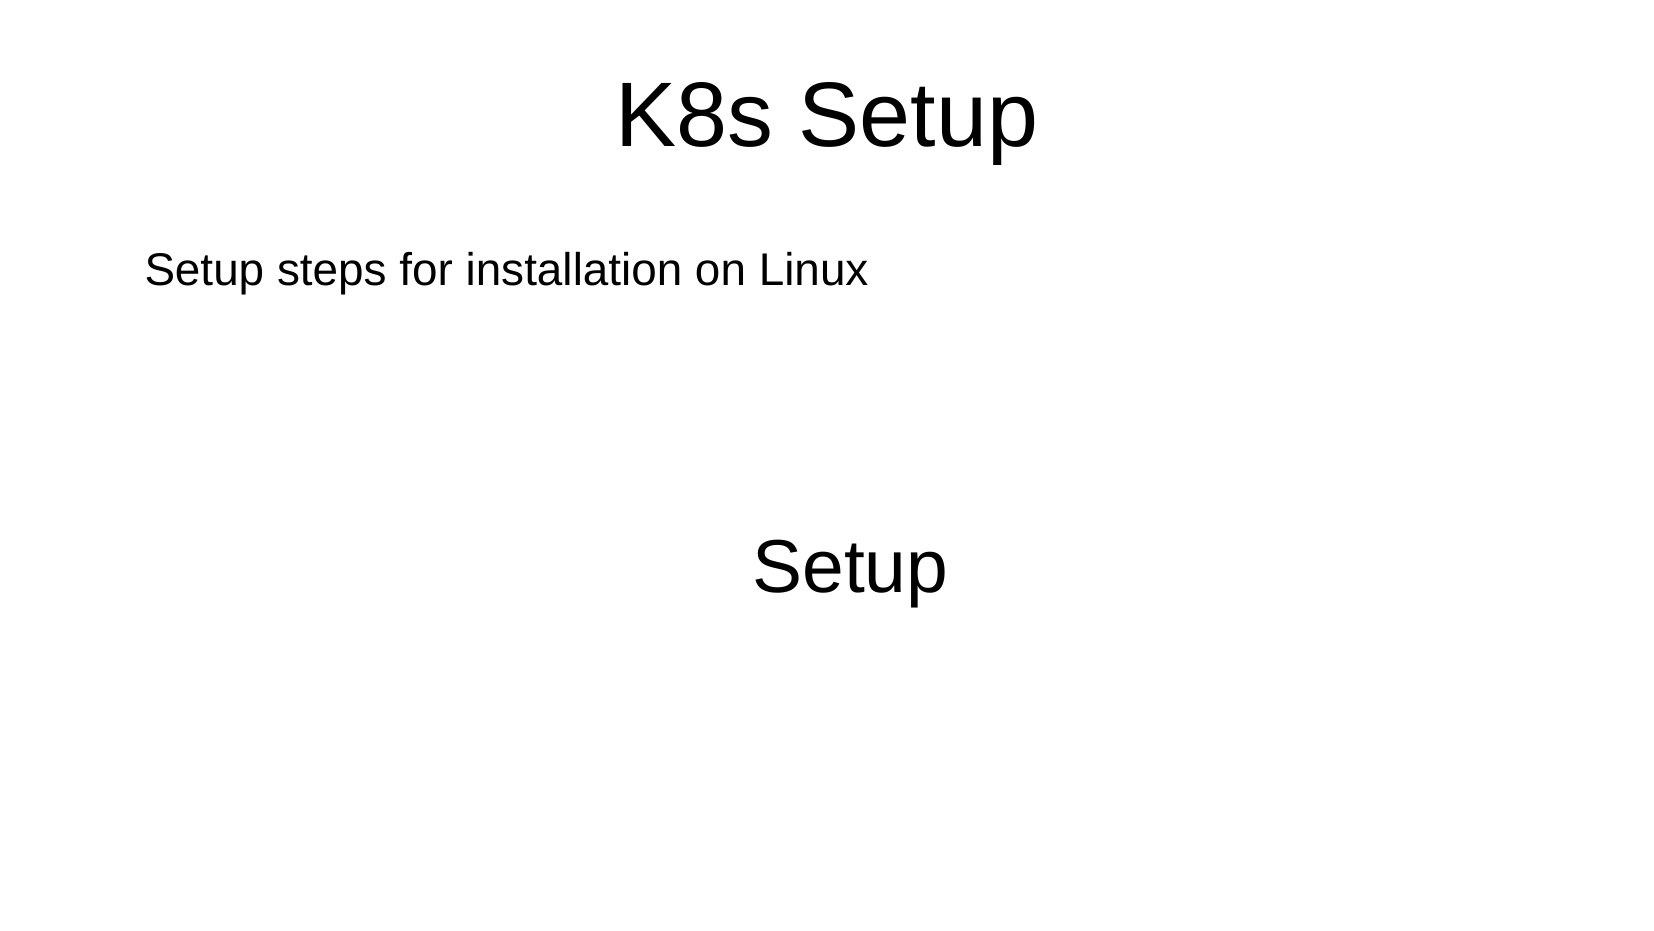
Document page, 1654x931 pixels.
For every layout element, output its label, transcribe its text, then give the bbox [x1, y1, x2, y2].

text_box Setup steps for installation on Linux [129, 236, 1453, 303]
title K8s Setup [82, 37, 1571, 193]
text_box Setup [555, 484, 1146, 650]
